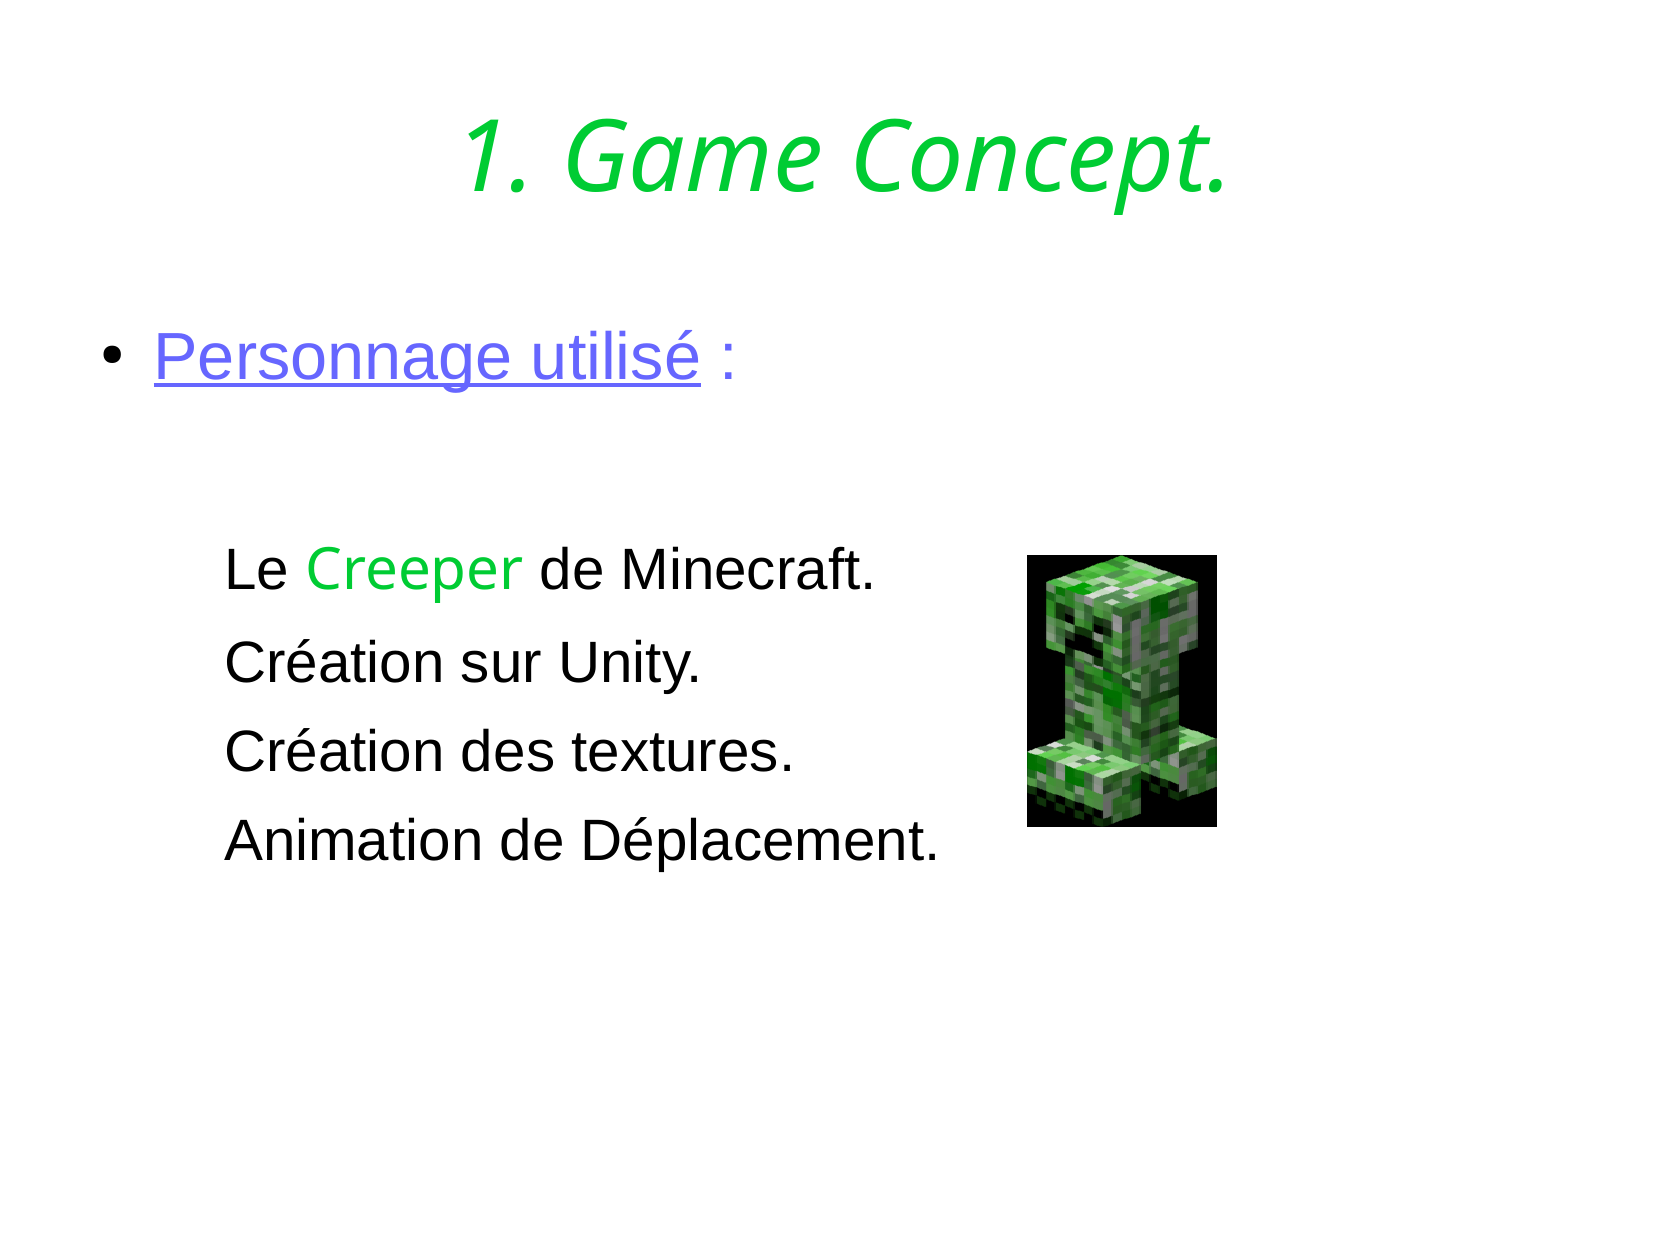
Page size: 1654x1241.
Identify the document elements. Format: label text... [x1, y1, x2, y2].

picture [1027, 555, 1217, 827]
list Personnage utilisé : Le Creeper de Minecraft. Création sur Unity. Création des textures. Animation de Déplacement. [82, 318, 1571, 1138]
title 1. Game Concept. [82, 49, 1571, 257]
